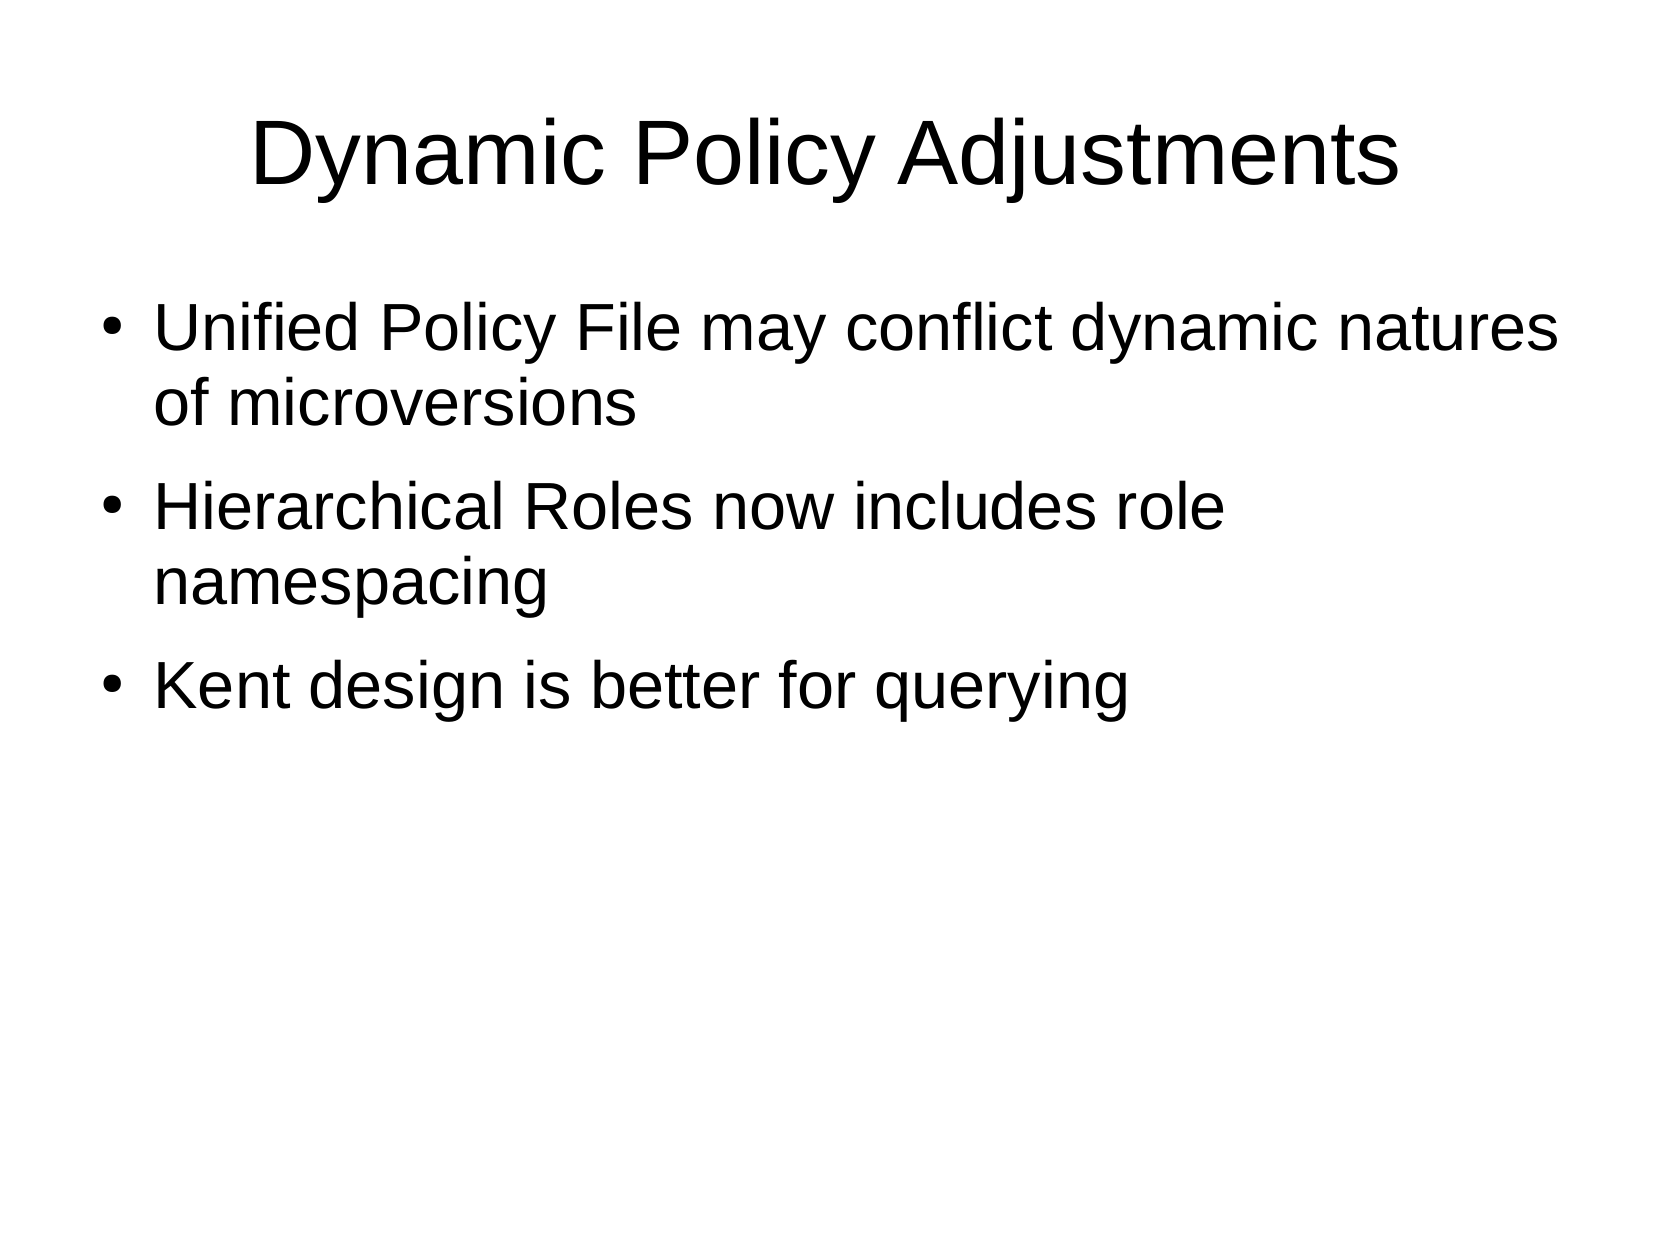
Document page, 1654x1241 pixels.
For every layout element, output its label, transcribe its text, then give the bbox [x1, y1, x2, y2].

title Dynamic Policy Adjustments [82, 49, 1571, 257]
list Unified Policy File may conflict dynamic natures of microversions Hierarchical Roles now includes role namespacing Kent design is better for querying [82, 290, 1571, 1010]
